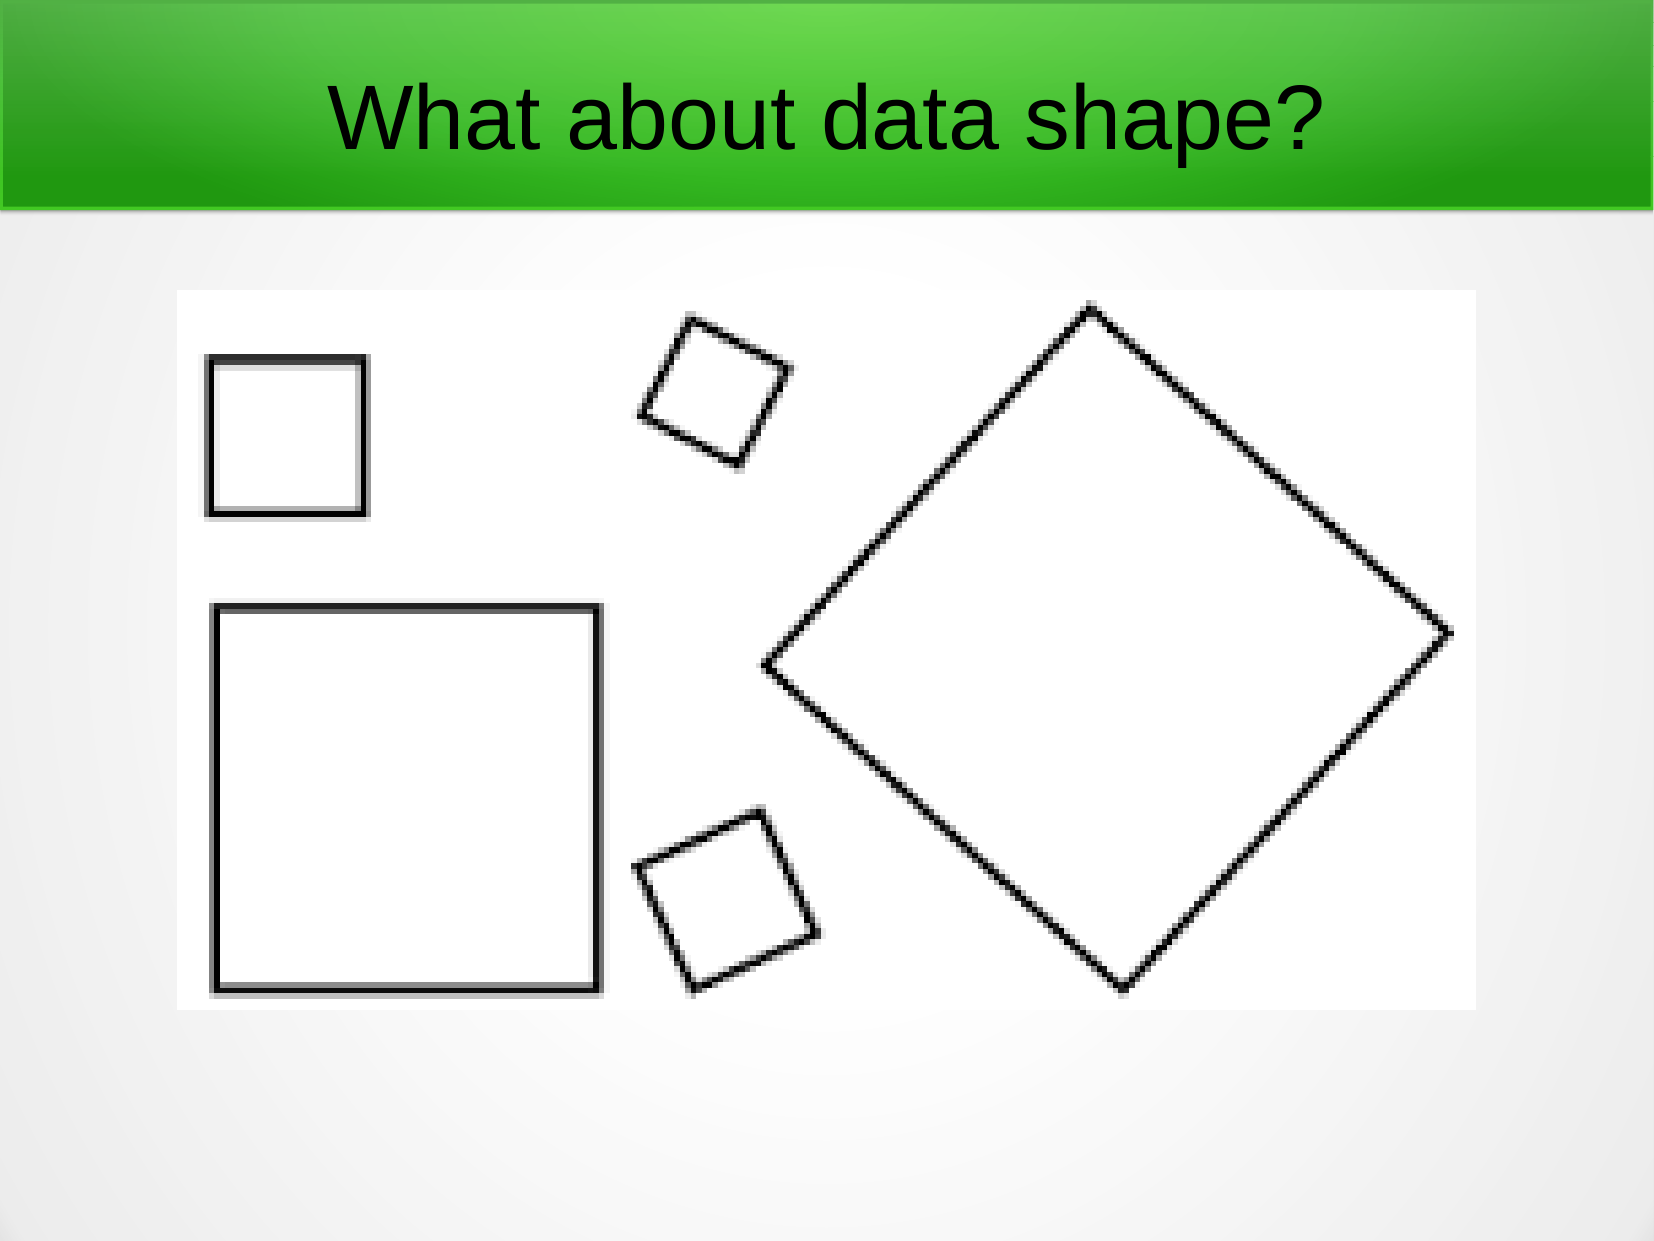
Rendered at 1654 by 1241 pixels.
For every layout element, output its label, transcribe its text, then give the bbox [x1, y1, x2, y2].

title What about data shape? [82, 47, 1571, 189]
picture [177, 290, 1476, 1010]
